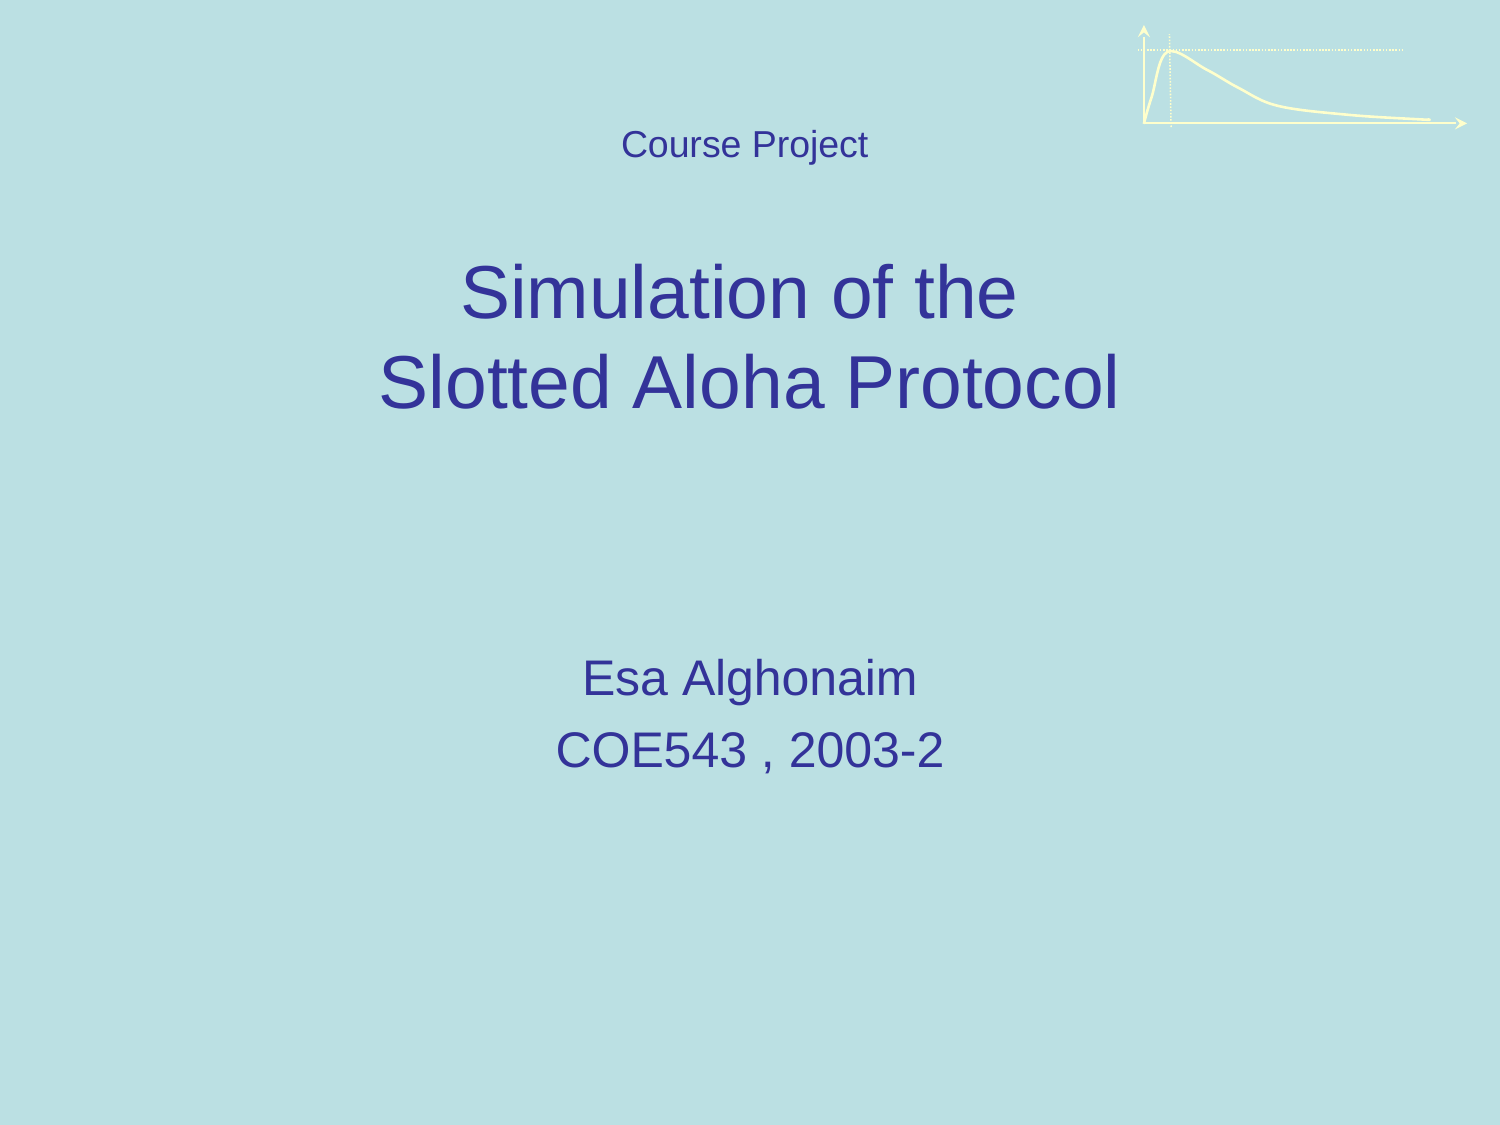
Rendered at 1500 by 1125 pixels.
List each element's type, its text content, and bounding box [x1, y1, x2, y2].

text_box Course Project [525, 112, 976, 242]
subtitle Esa Alghonaim COE543 , 2003-2 [225, 637, 1276, 926]
title Simulation of the Slotted Aloha Protocol [112, 212, 1388, 454]
